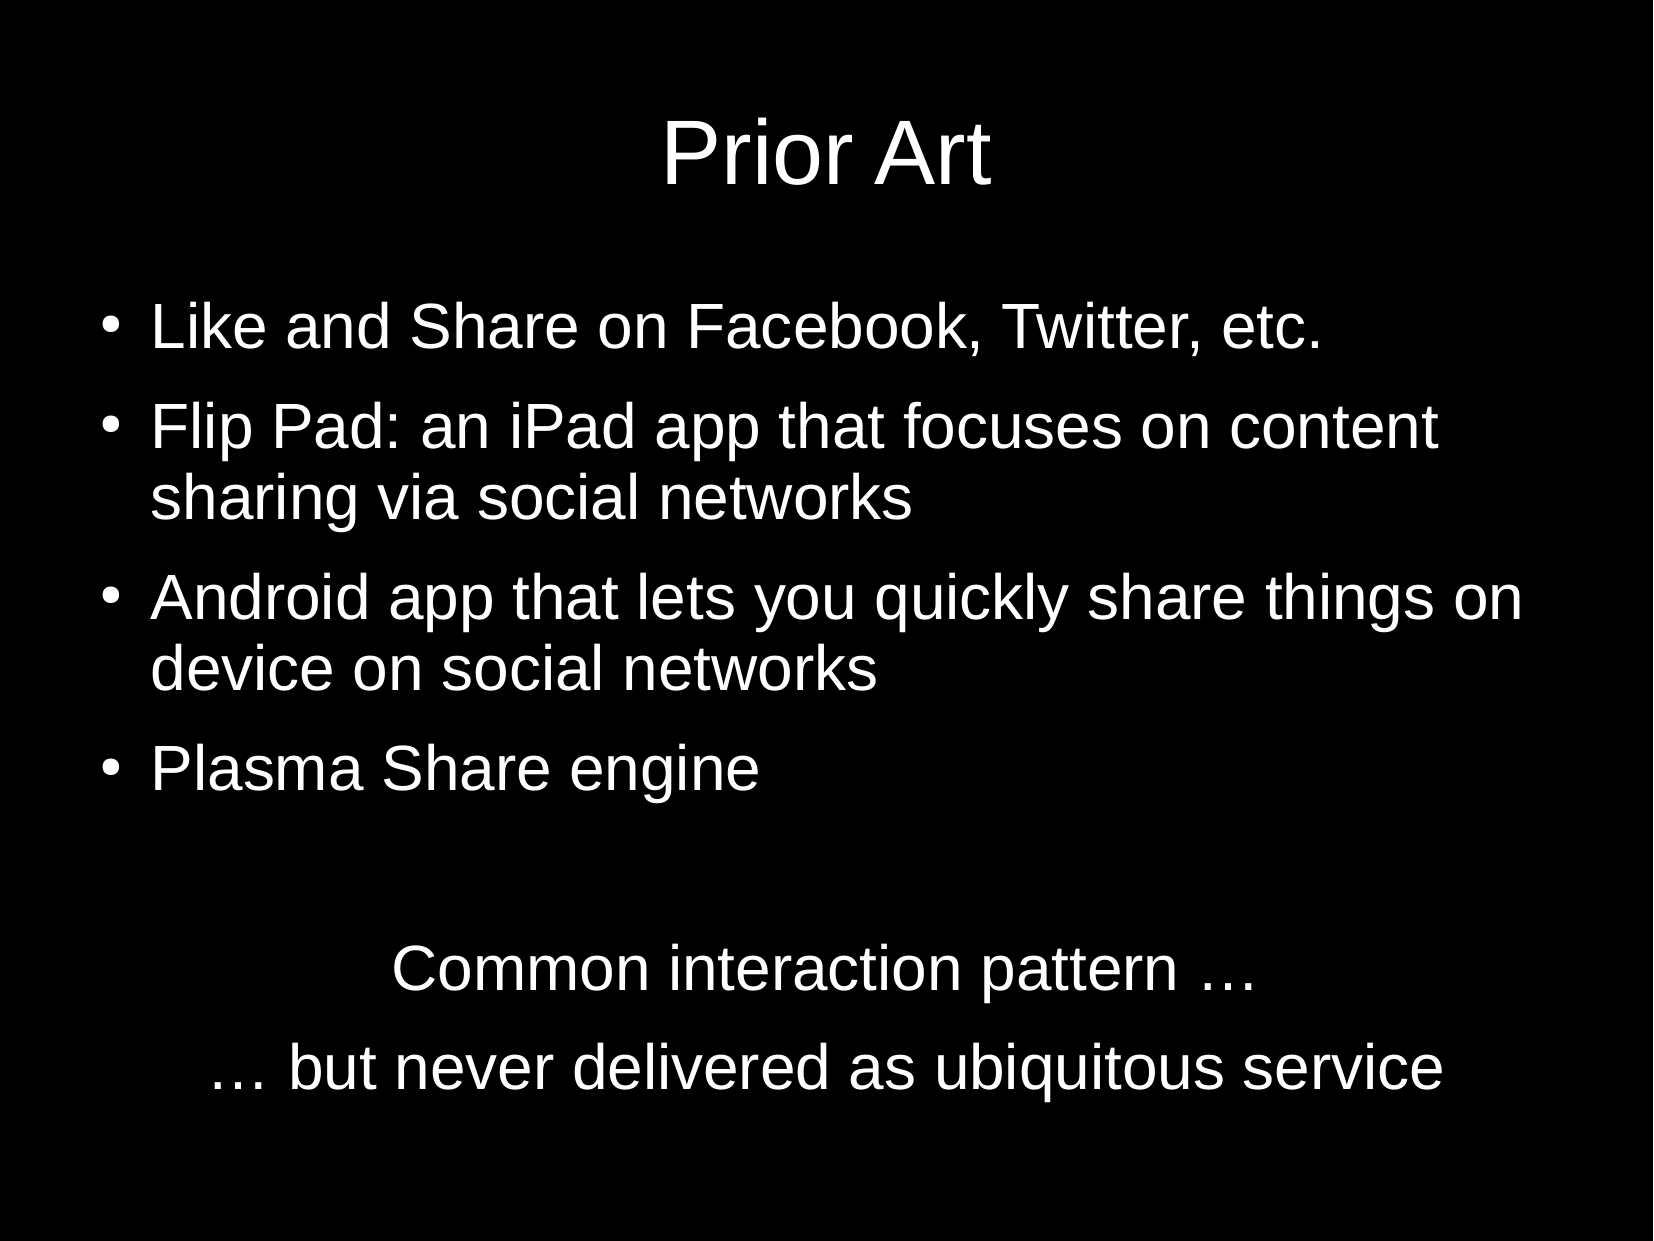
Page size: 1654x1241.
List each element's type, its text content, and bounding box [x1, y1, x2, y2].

title Prior Art [82, 49, 1571, 257]
list Like and Share on Facebook, Twitter, etc. Flip Pad: an iPad app that focuses on content sharing via social networks Android app that lets you quickly share things on device on social networks Plasma Share engine Common interaction pattern … … but never delivered as ubiquitous service [82, 290, 1571, 1109]
